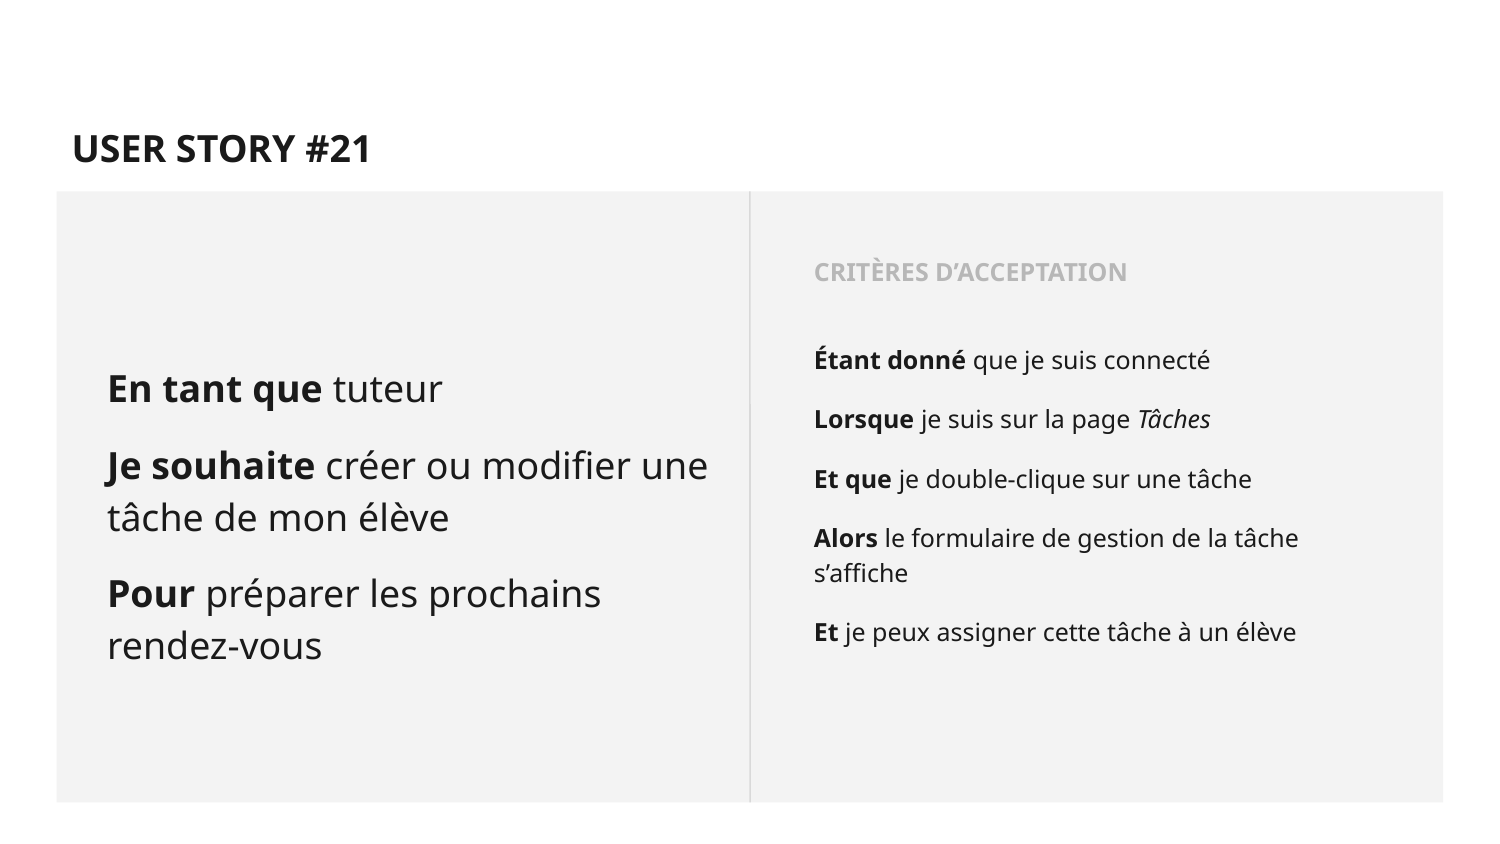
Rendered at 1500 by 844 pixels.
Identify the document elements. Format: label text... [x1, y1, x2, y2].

list Étant donné que je suis connecté Lorsque je suis sur la page Tâches Et que je double-clique sur une tâche Alors le formulaire de gestion de la tâche s’affiche Et je peux assigner cette tâche à un élève [798, 324, 1397, 756]
text_box [751, 191, 1444, 803]
subtitle En tant que tuteur Je souhaite créer ou modifier une tâche de mon élève Pour préparer les prochains rendez-vous [92, 343, 749, 725]
title USER STORY #21 [56, 110, 465, 192]
text_box CRITÈRES D’ACCEPTATION [798, 241, 1292, 302]
text_box [56, 191, 749, 803]
